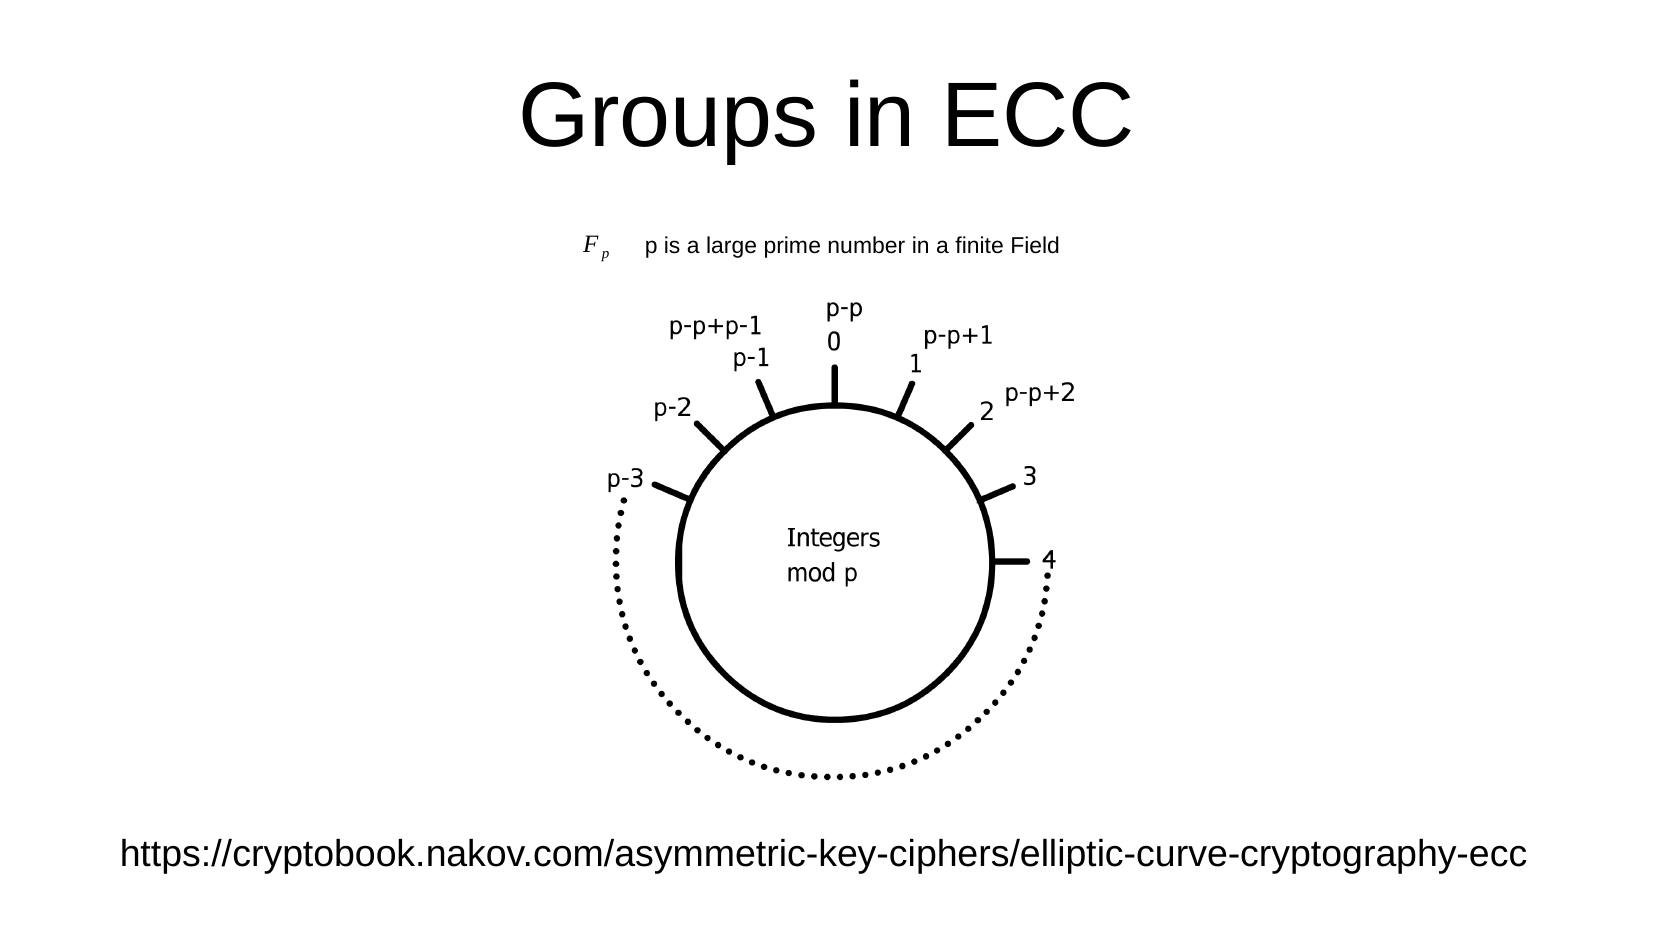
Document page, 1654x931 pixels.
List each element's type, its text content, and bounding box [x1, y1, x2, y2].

text_box https://cryptobook.nakov.com/asymmetric-key-ciphers/elliptic-curve-cryptography-ecc [105, 825, 1543, 882]
chart [575, 230, 616, 263]
text_box p is a large prime number in a finite Field [630, 225, 1576, 286]
picture [600, 284, 1081, 782]
title Groups in ECC [82, 37, 1571, 193]
